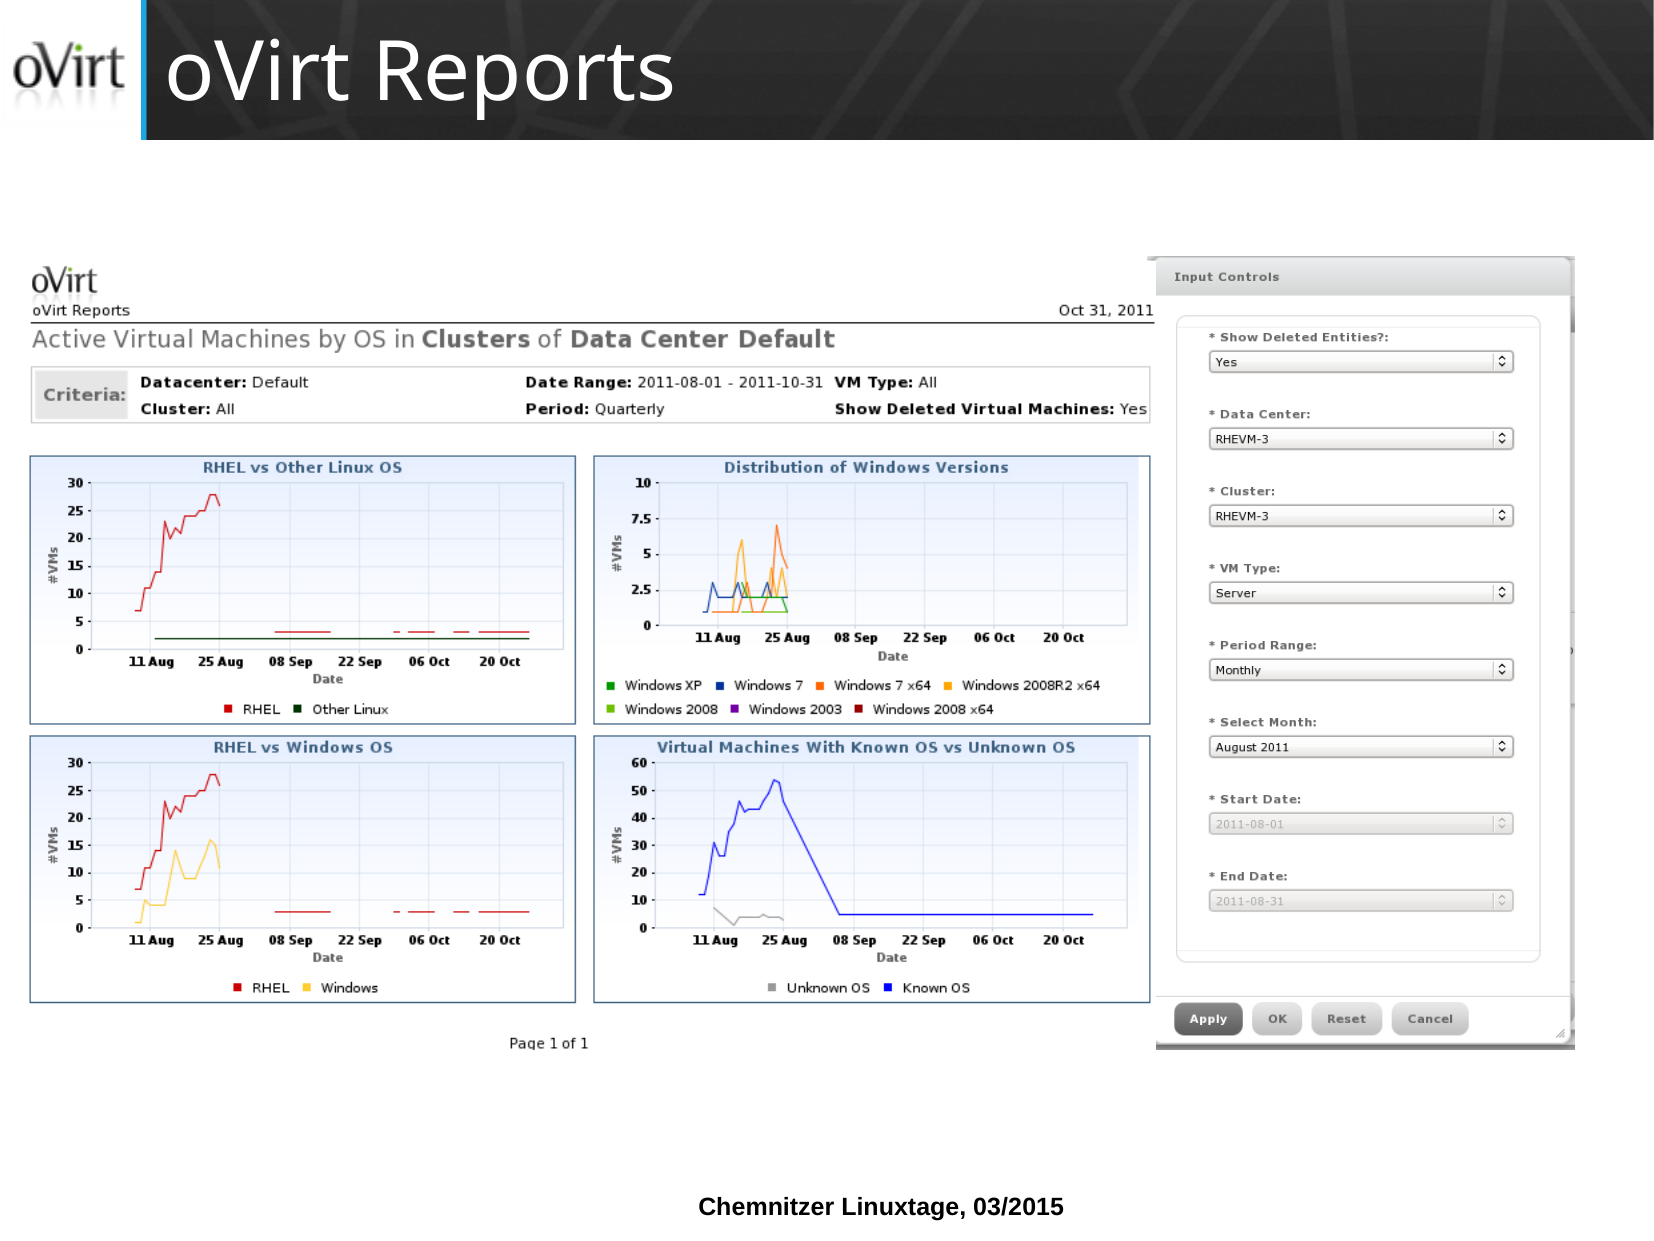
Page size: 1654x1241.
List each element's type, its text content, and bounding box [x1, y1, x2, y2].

title oVirt Reports [164, 18, 1653, 119]
picture [0, 0, 1654, 140]
picture [23, 256, 1575, 1051]
